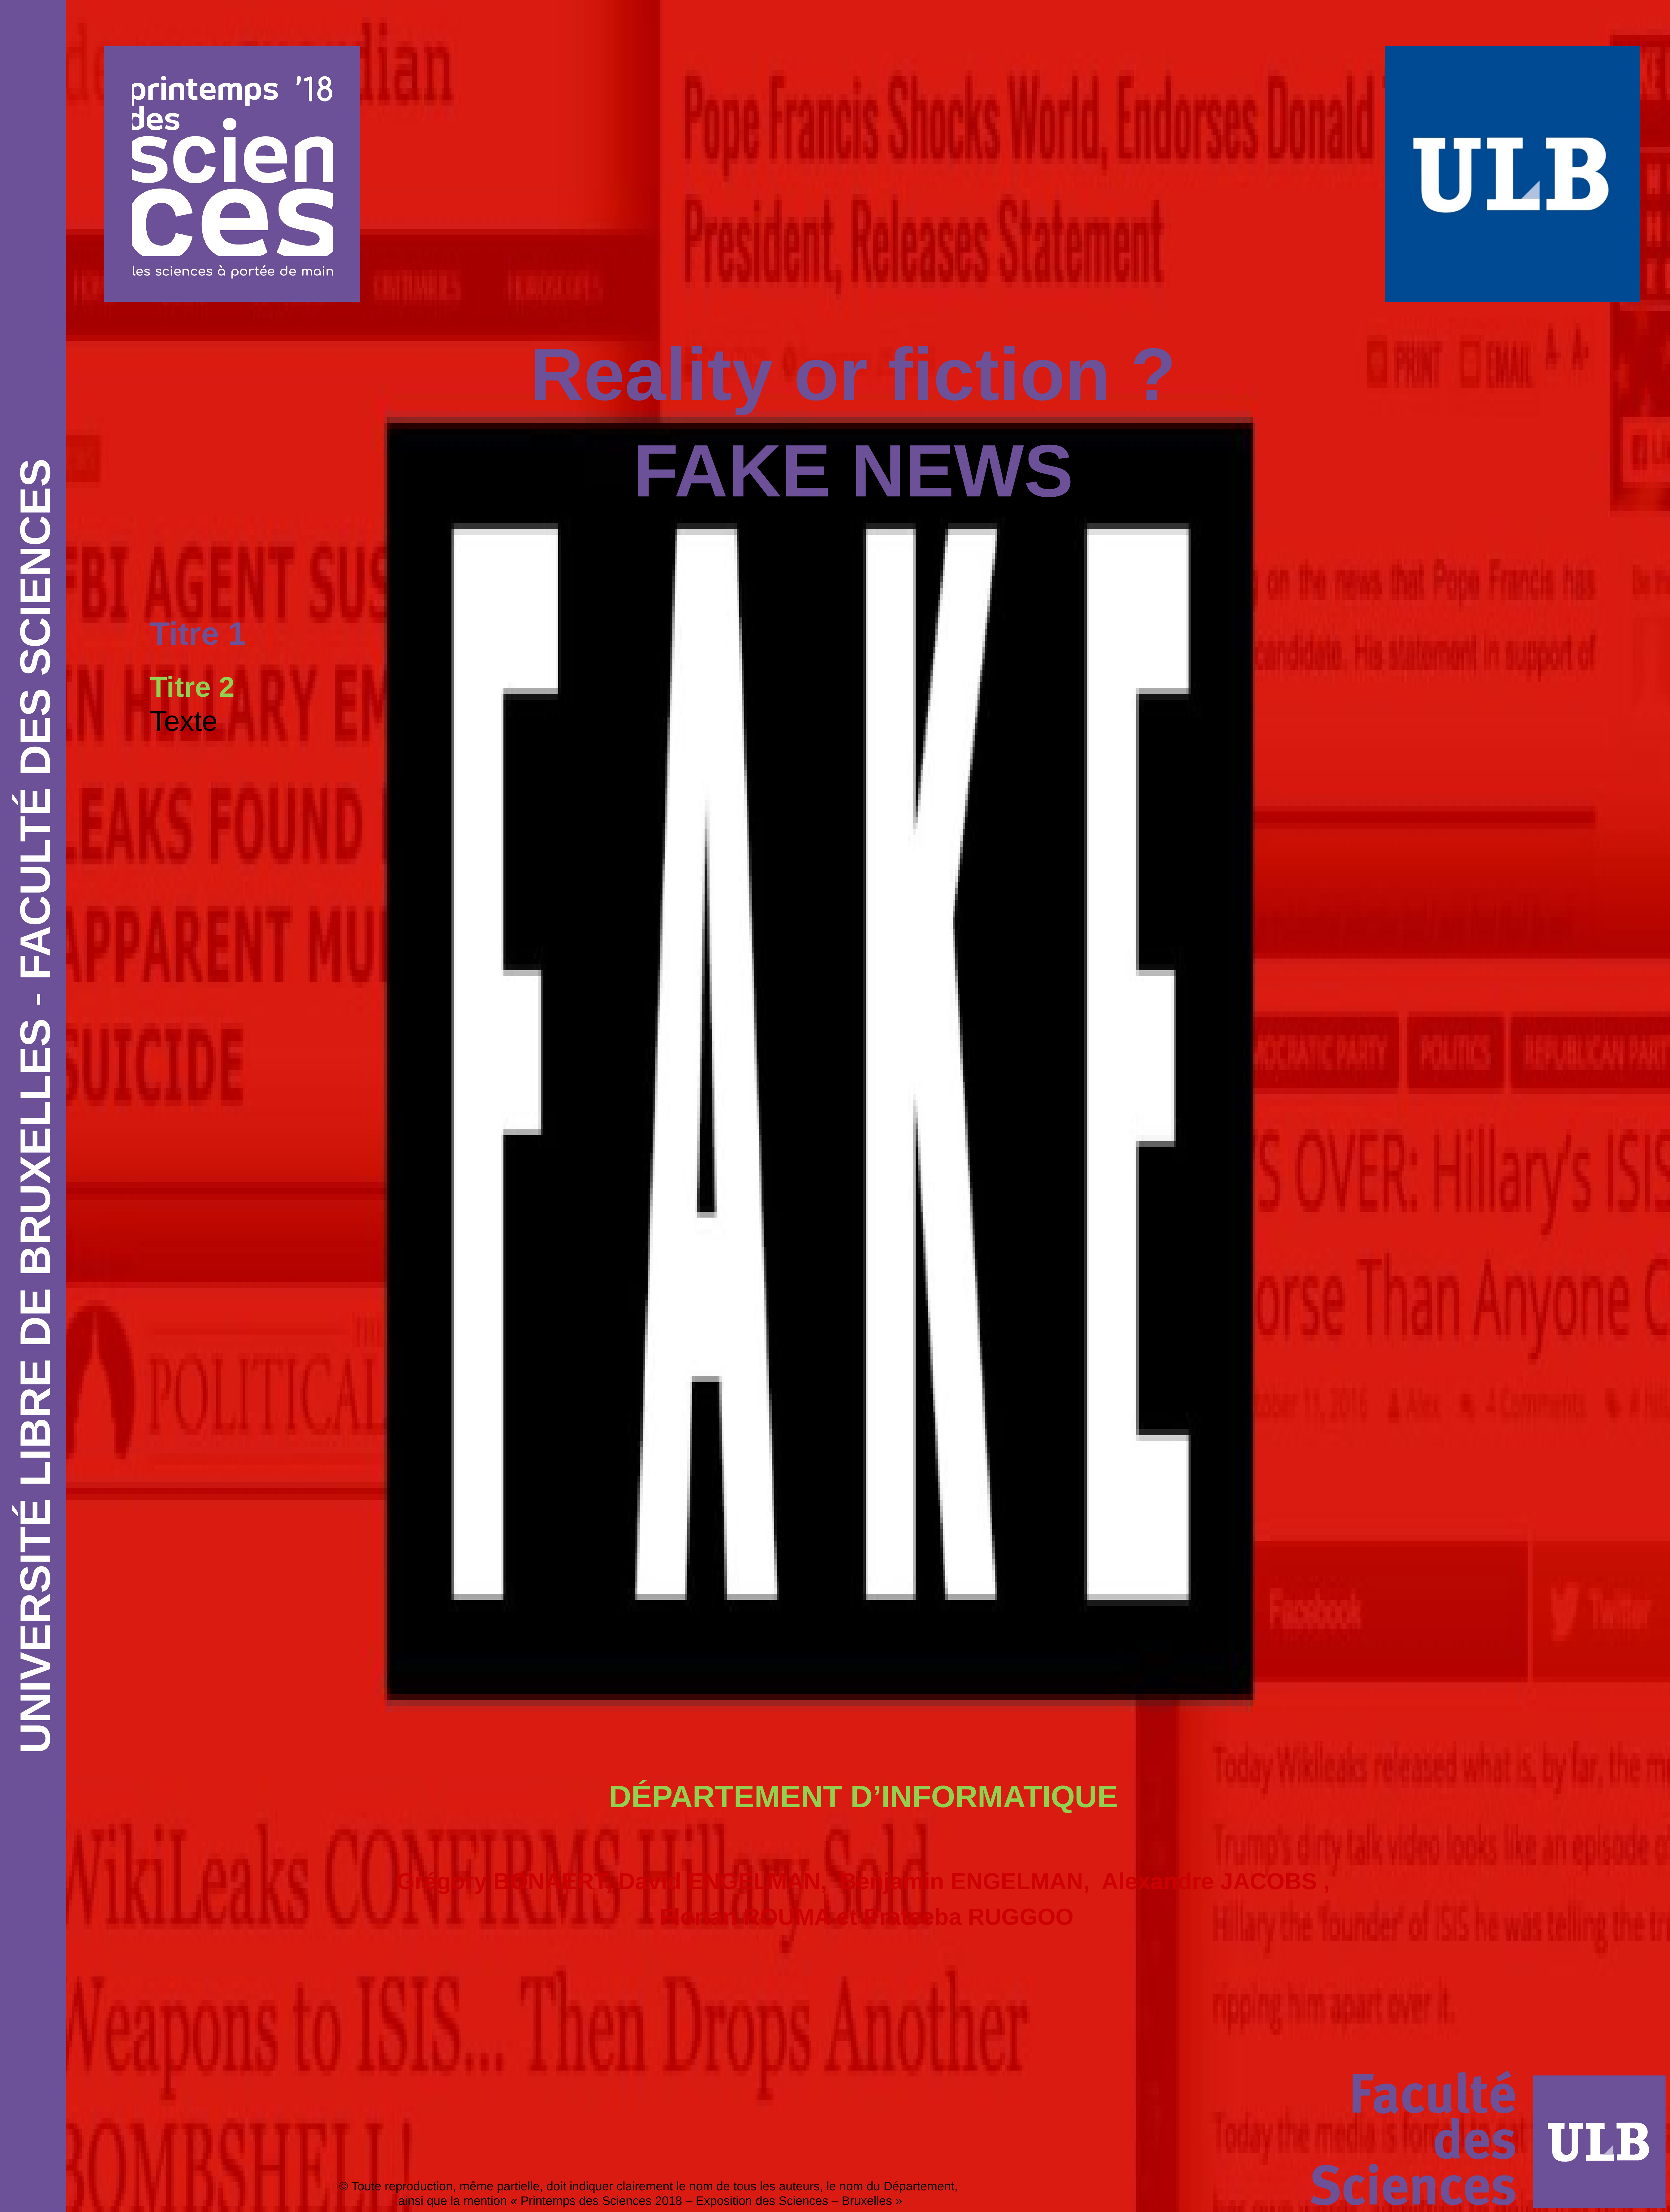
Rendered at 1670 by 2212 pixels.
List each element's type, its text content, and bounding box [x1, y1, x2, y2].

picture [66, 0, 1670, 2212]
text_box © Toute reproduction, même partielle, doit indiquer clairement le nom de tous les auteurs, le nom du Département, ainsi que la mention « Printemps des Sciences 2018 – Exposition des Sciences – Bruxelles » [93, 2176, 1208, 2212]
text_box Reality or fiction ? FAKE NEWS DÉPARTEMENT D’INFORMATIQUE Grégory BONAERT, David ENGELMAN, Benjamin ENGELMAN, Alexandre JACOBS , Florian ROUMA et Prateeba RUGGOO [103, 323, 1624, 454]
text_box UNIVERSITÉ LIBRE DE BRUXELLES - FACULTÉ DES SCIENCES [0, 0, 66, 2212]
text_box Titre 1 Titre 2 Texte [145, 591, 839, 739]
